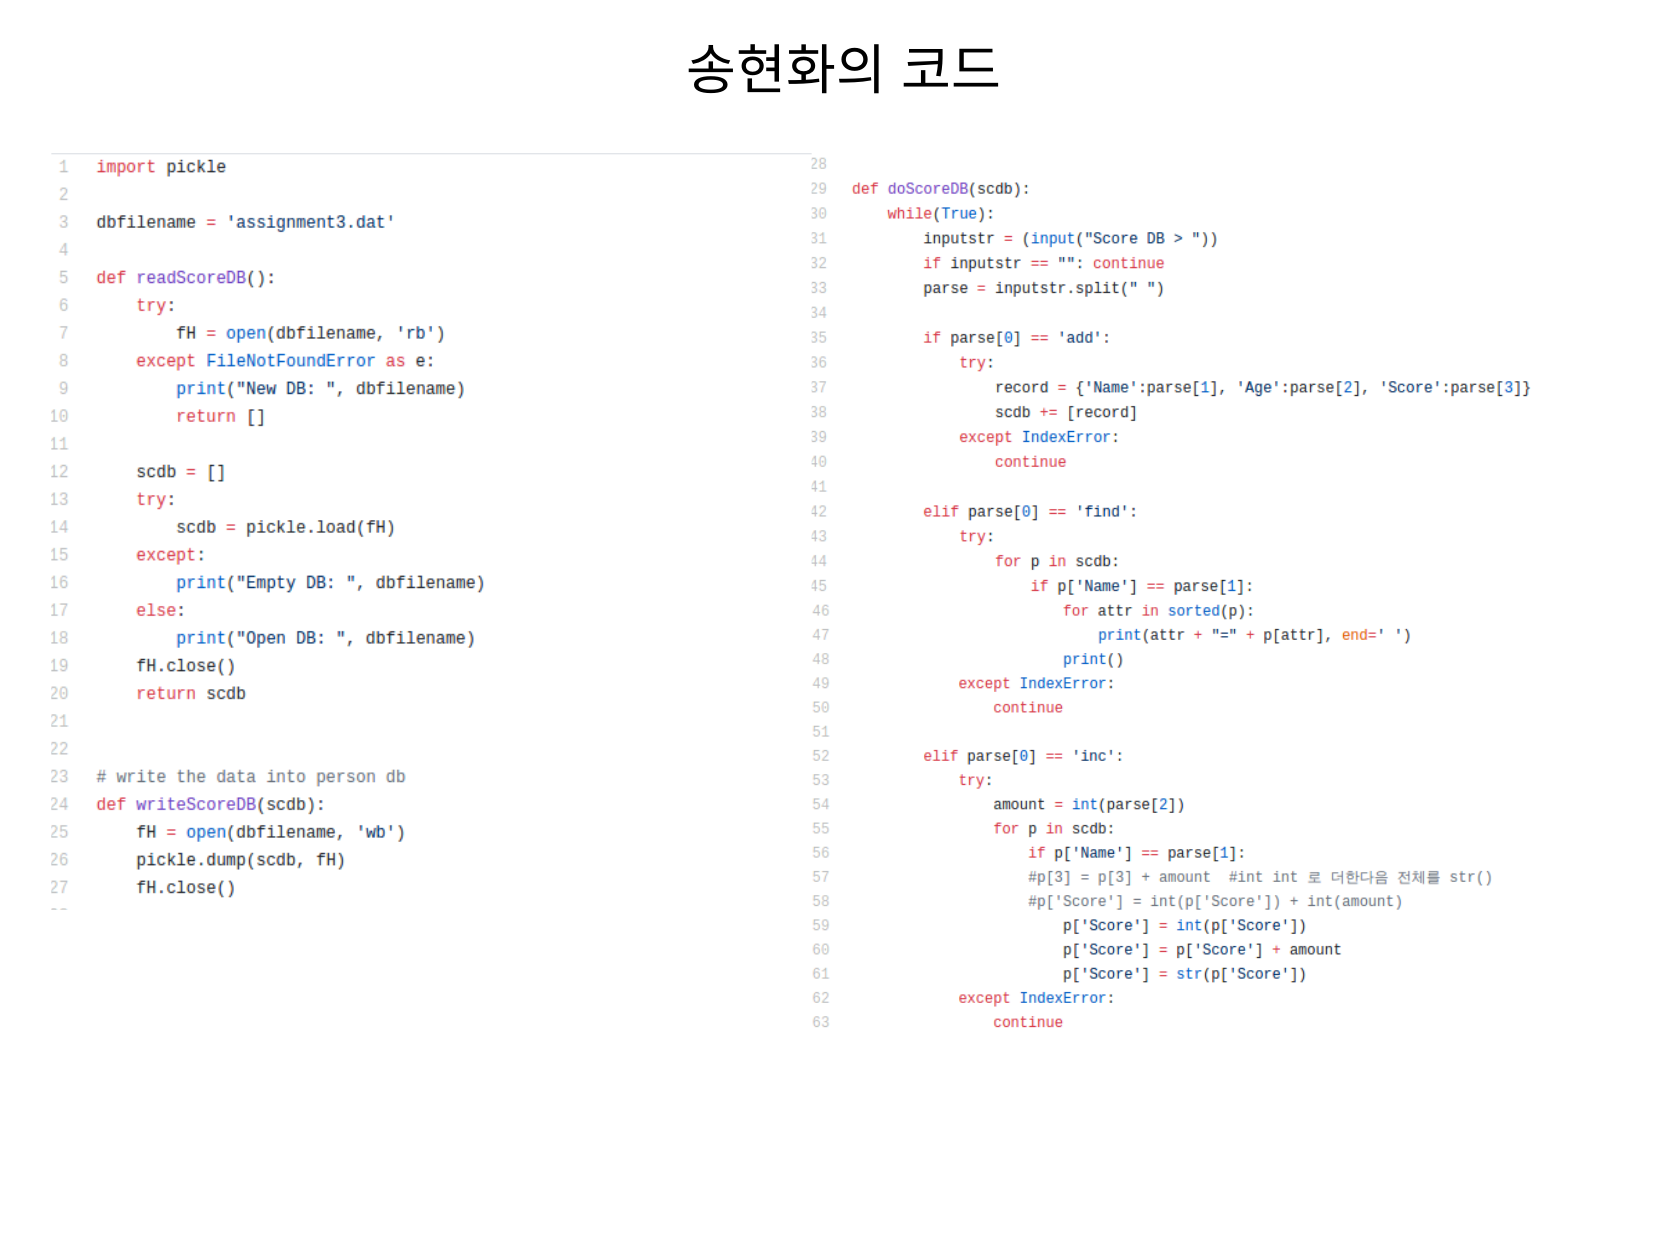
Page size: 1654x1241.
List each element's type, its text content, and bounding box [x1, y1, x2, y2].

picture [51, 153, 1560, 1040]
title 송현화의 코드 [312, 2, 1376, 130]
